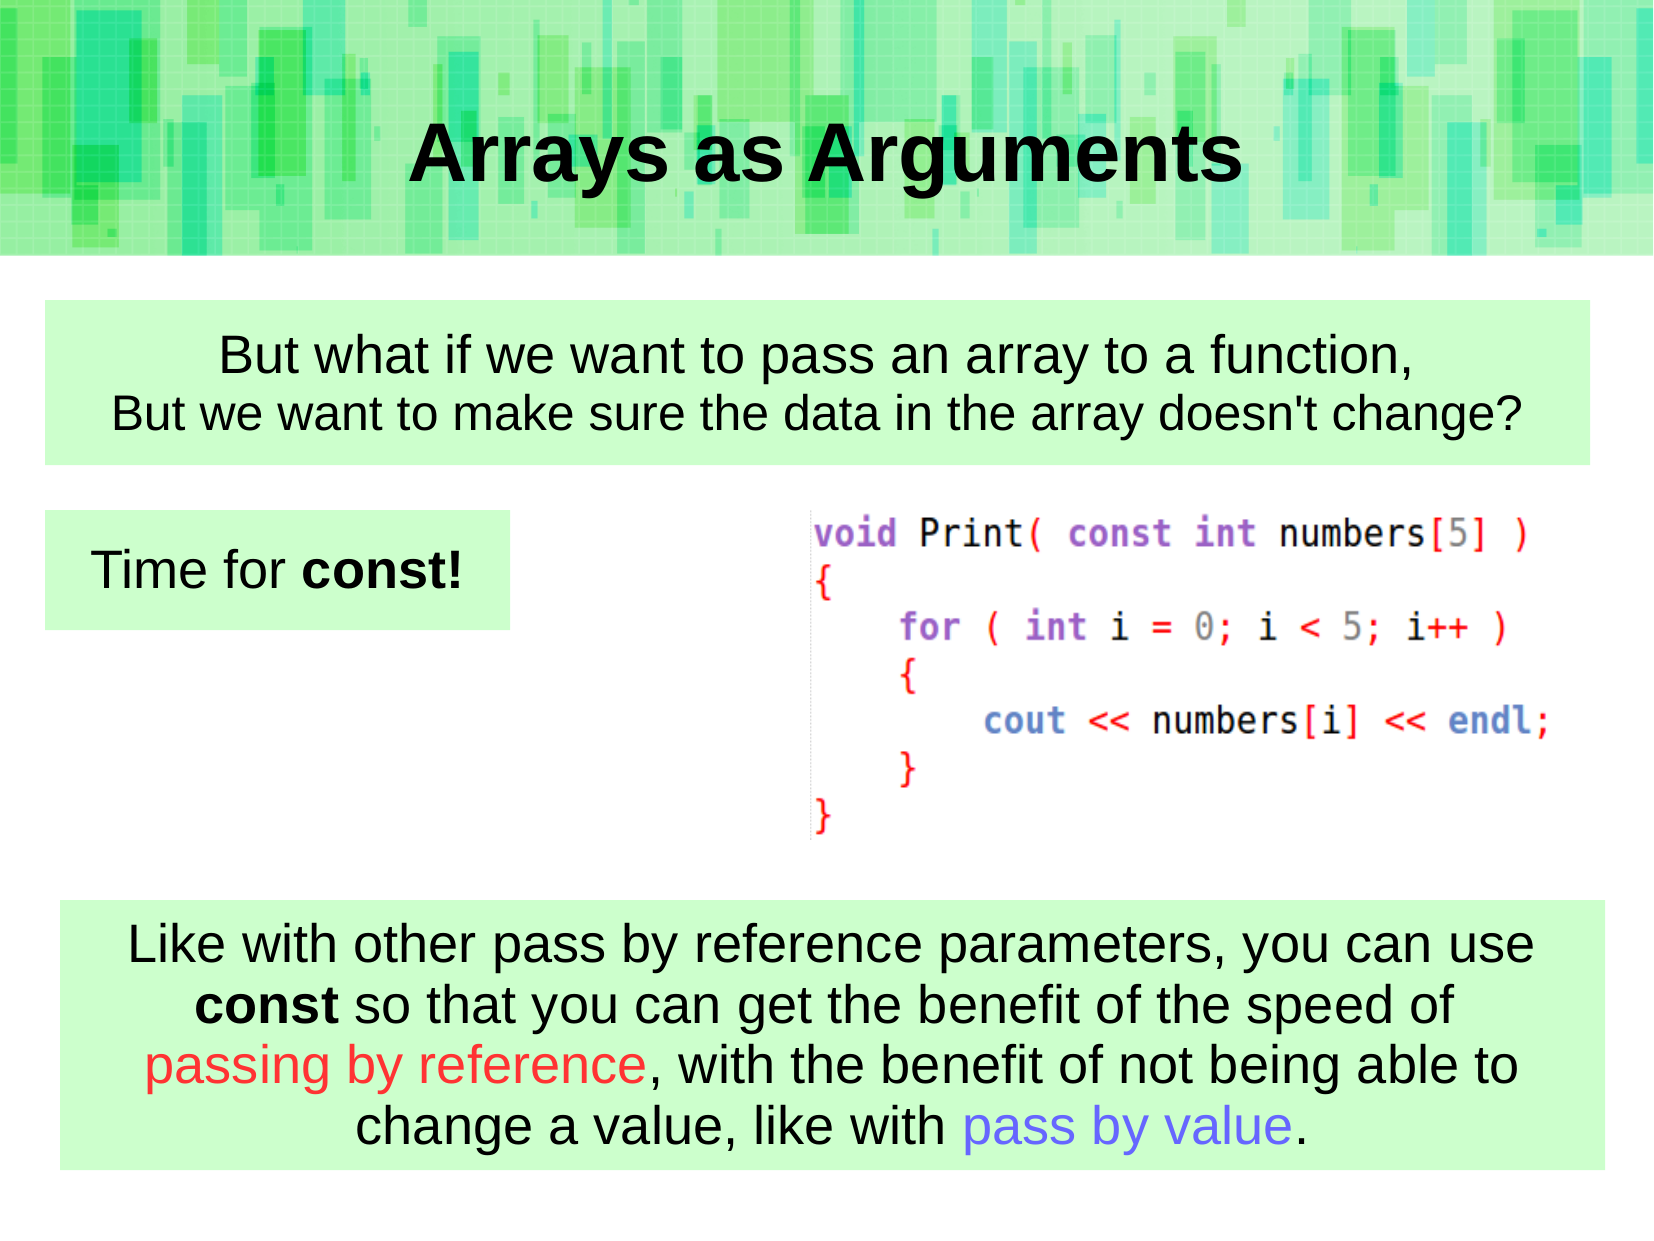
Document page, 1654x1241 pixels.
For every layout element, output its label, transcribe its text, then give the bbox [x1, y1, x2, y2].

picture [0, 0, 1654, 1241]
text_box Time for const! [45, 510, 511, 631]
title Arrays as Arguments [82, 49, 1571, 257]
text_box But what if we want to pass an array to a function, But we want to make sure the data in the array doesn't change? [45, 300, 1591, 466]
text_box Like with other pass by reference parameters, you can use const so that you can get the benefit of the speed of passing by reference, with the benefit of not being able to change a value, like with pass by value. [60, 900, 1606, 1171]
